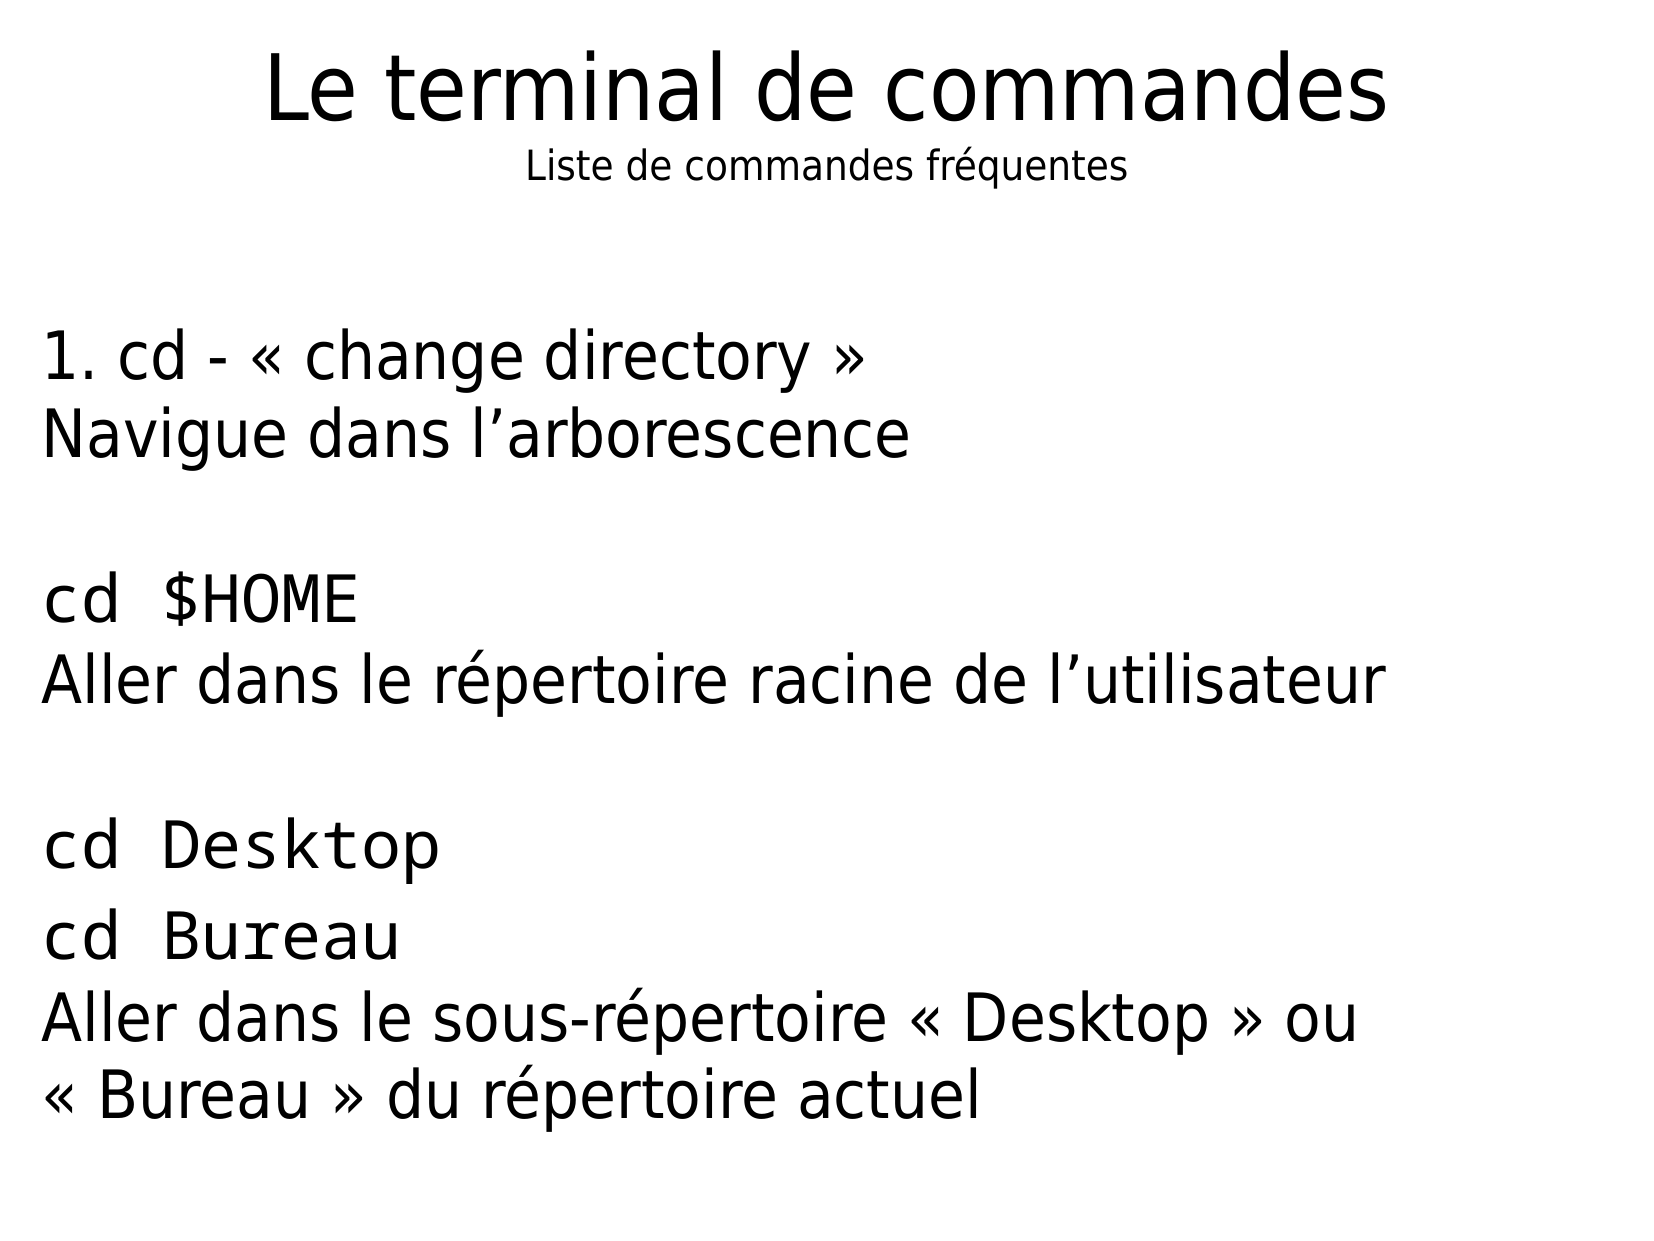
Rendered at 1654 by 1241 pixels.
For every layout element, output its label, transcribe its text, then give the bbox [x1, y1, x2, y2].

title Le terminal de commandes Liste de commandes fréquentes [41, 12, 1613, 214]
title 1. cd - « change directory » Navigue dans l’arborescence cd $HOME Aller dans le répertoire racine de l’utilisateur cd Desktop cd Bureau Aller dans le sous-répertoire « Desktop » ou « Bureau » du répertoire actuel [41, 240, 1613, 1201]
